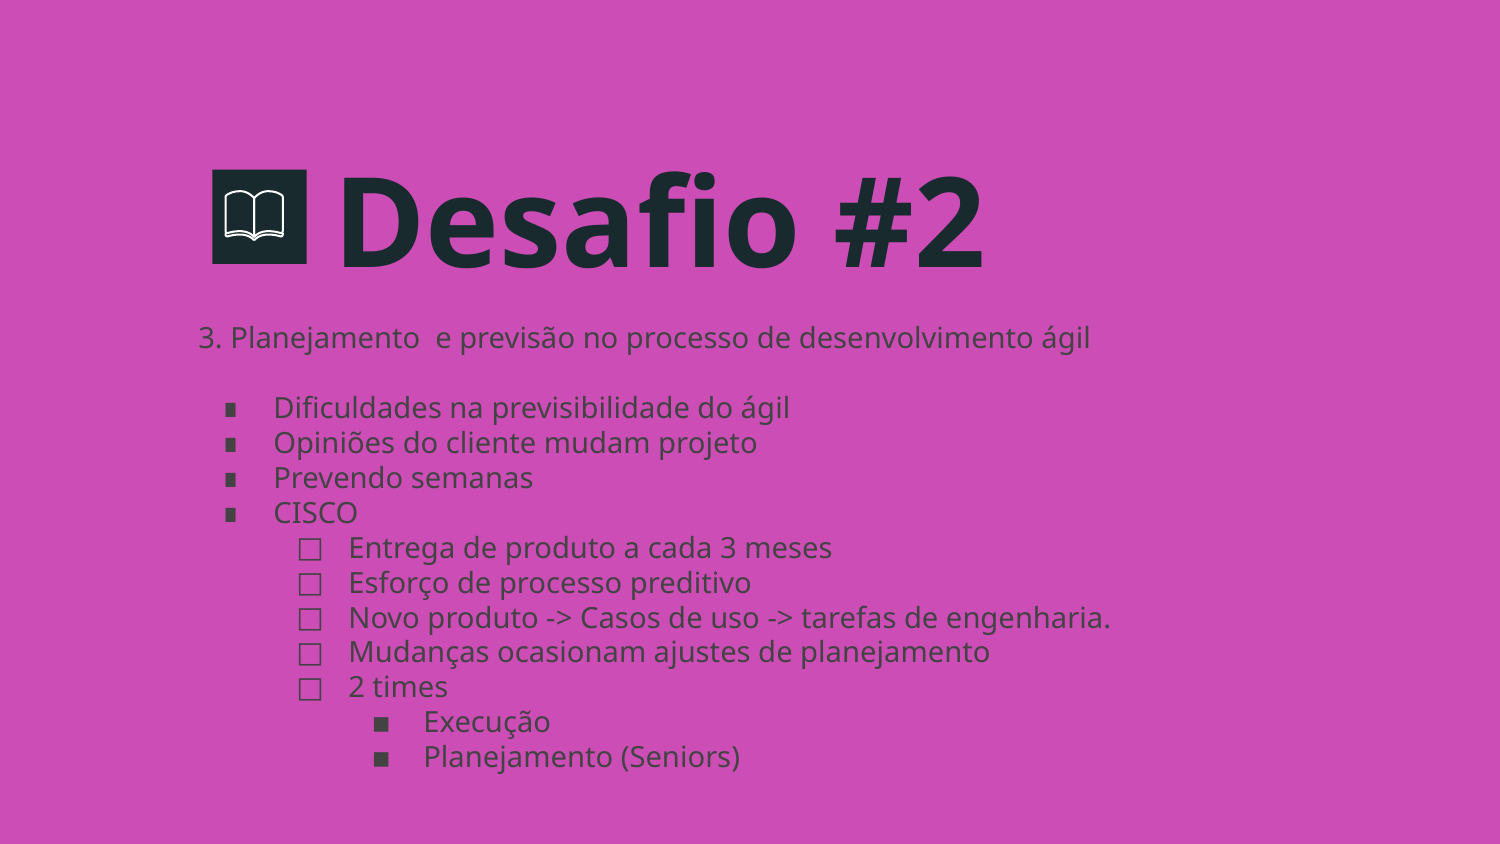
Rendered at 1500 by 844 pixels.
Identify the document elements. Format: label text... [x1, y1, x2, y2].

list 3. Planejamento e previsão no processo de desenvolvimento ágil Dificuldades na previsibilidade do ágil Opiniões do cliente mudam projeto Prevendo semanas CISCO Entrega de produto a cada 3 meses Esforço de processo preditivo Novo produto -> Casos de uso -> tarefas de engenharia. Mudanças ocasionam ajustes de planejamento 2 times Execução Planejamento (Seniors) [183, 304, 1253, 672]
title Desafio #2 [318, 127, 1437, 305]
